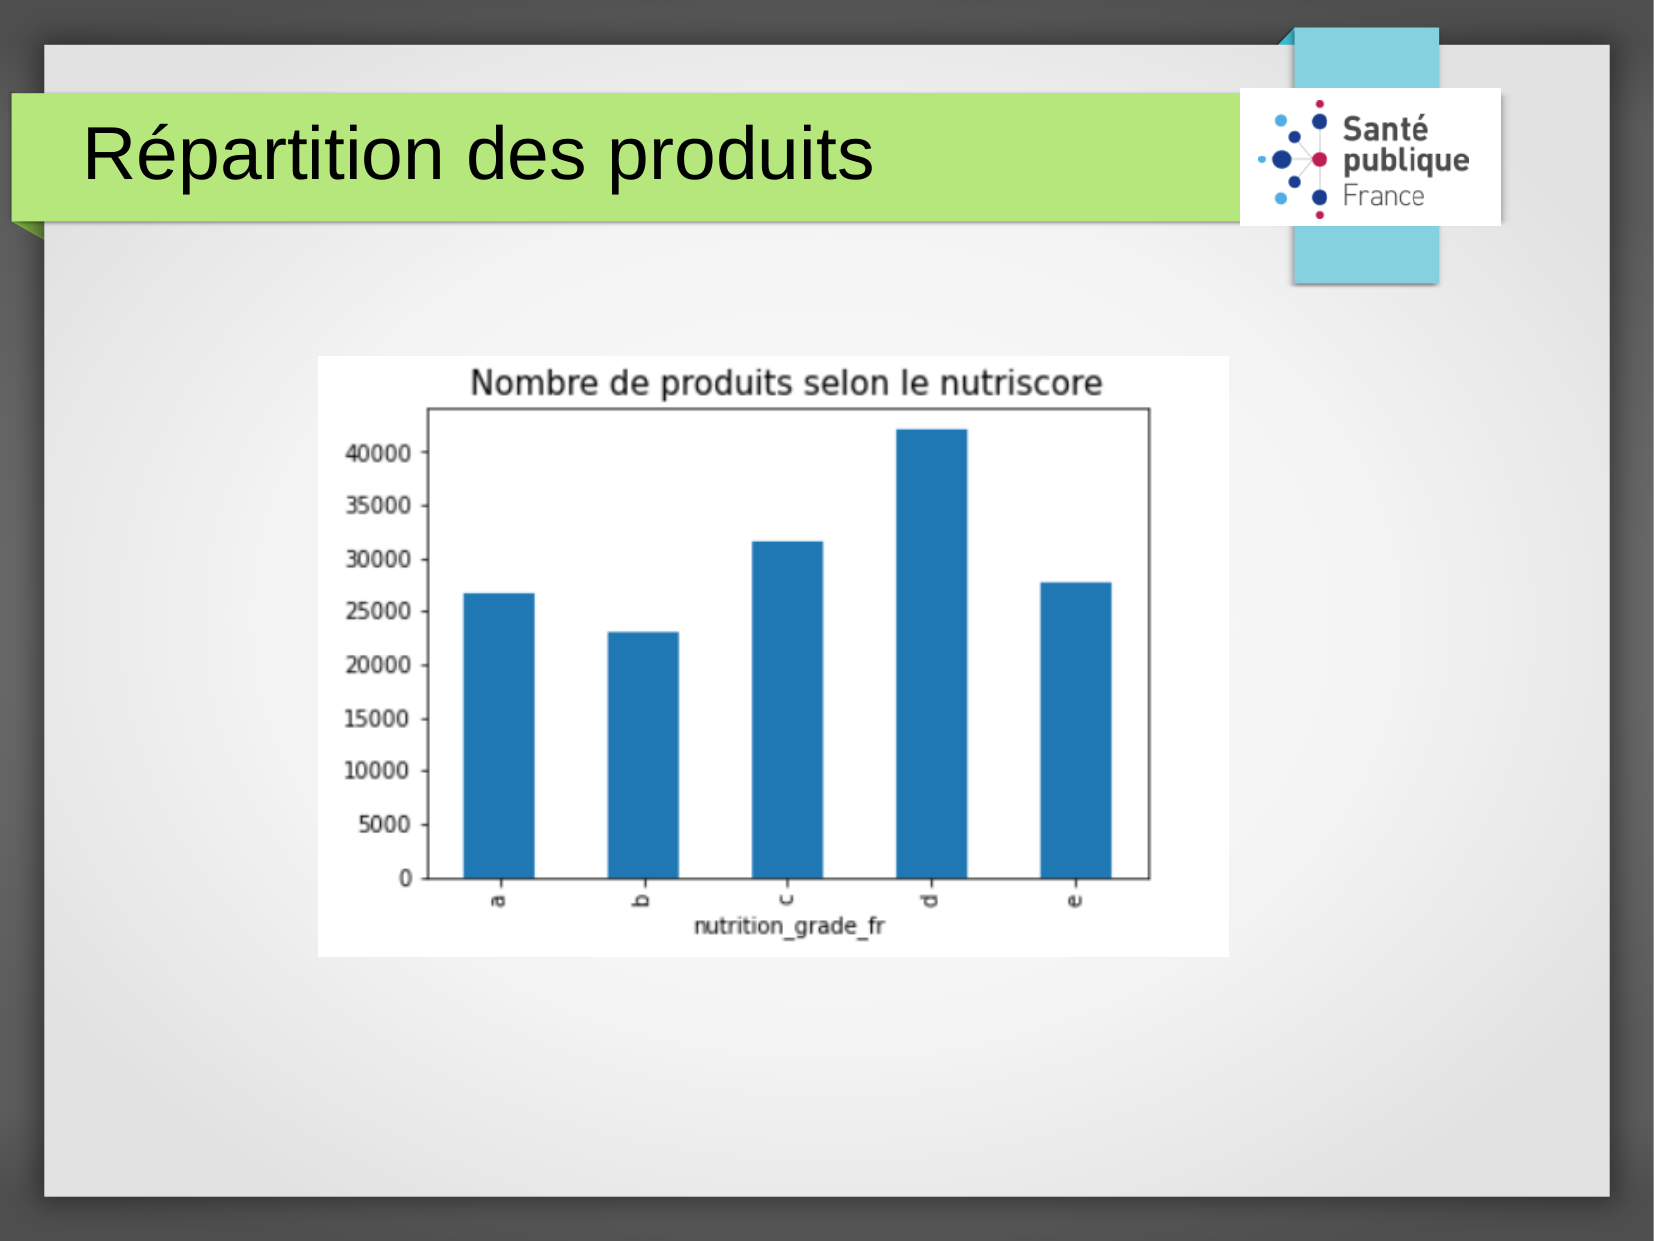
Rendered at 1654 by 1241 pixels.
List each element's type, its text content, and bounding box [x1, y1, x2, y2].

picture [0, 0, 1654, 1241]
title Répartition des produits [82, 94, 1240, 213]
